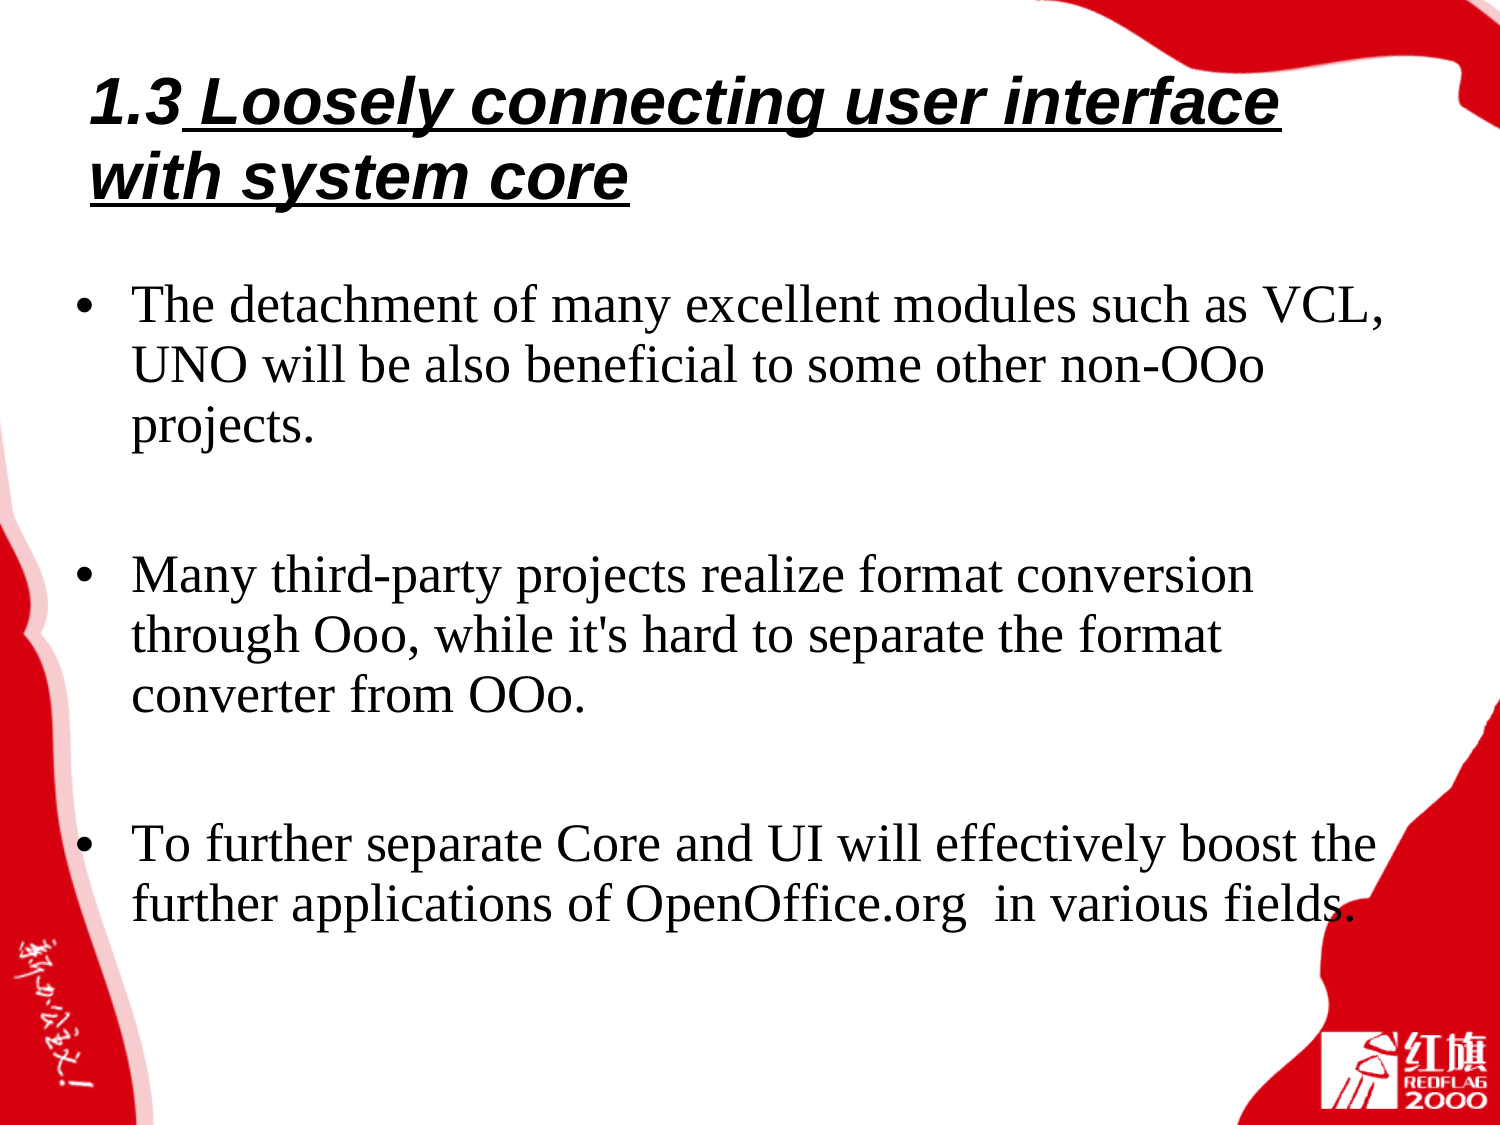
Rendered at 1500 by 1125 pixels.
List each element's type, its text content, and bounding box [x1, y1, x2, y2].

picture [0, 0, 1500, 1125]
list The detachment of many excellent modules such as VCL, UNO will be also beneficial to some other non-OOo projects. Many third-party projects realize format conversion through Ooo, while it's hard to separate the format converter from OOo. To further separate Core and UI will effectively boost the further applications of OpenOffice.org in various fields. [75, 274, 1426, 945]
title 1.3 Loosely connecting user interface with system core [75, 45, 1426, 233]
